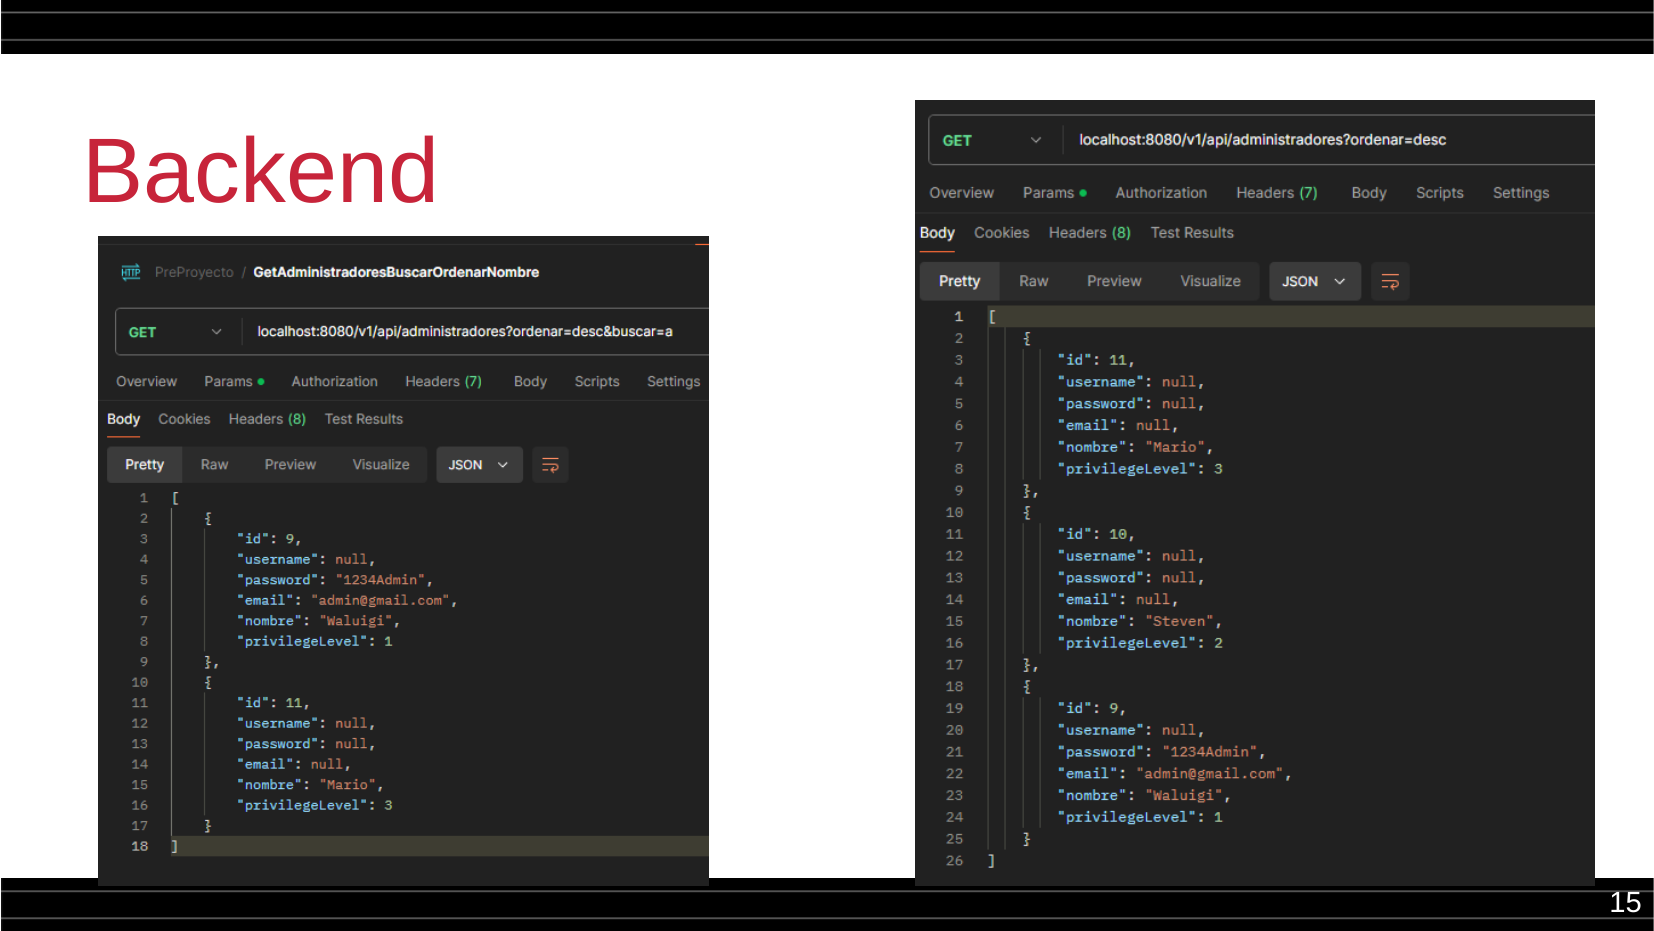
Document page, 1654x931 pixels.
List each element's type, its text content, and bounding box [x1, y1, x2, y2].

picture [1, 100, 1654, 931]
picture [1, 0, 1654, 54]
title Backend [82, 92, 1571, 249]
